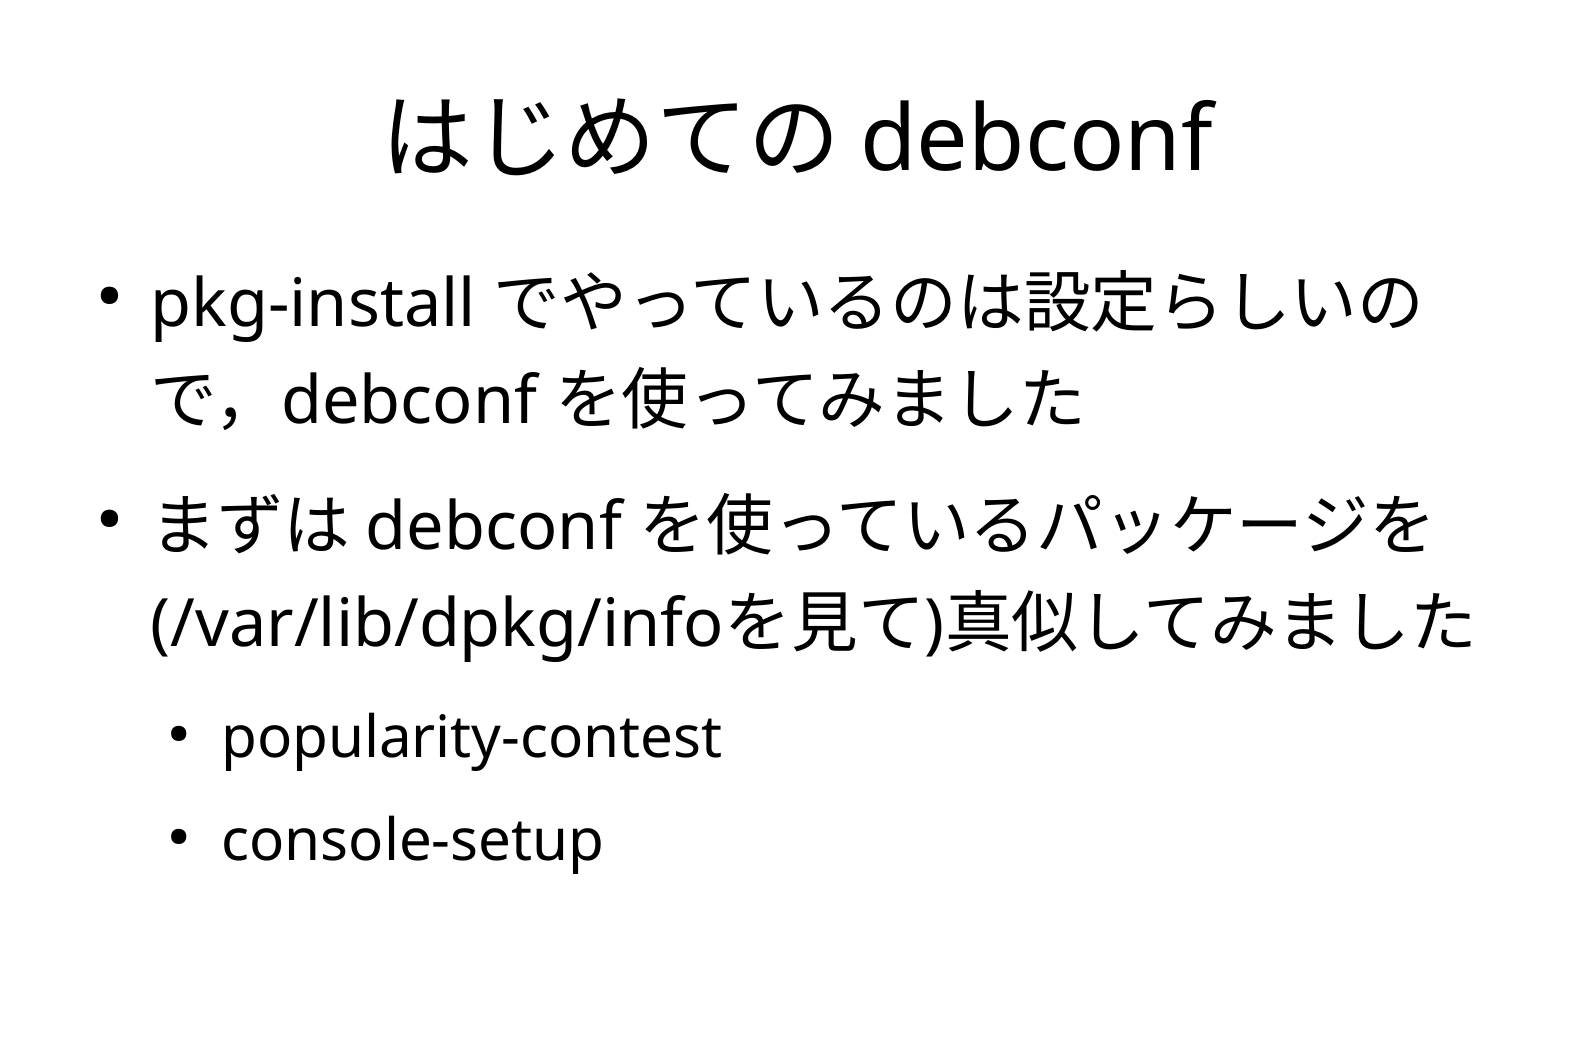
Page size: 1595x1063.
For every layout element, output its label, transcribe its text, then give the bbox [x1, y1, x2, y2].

list pkg-install でやっているのは設定らしいので，debconf を使ってみました まずは debconf を使っているパッケージを(/var/lib/dpkg/infoを見て)真似してみました popularity-contest console-setup [79, 248, 1515, 951]
title はじめての debconf [79, 49, 1515, 213]
